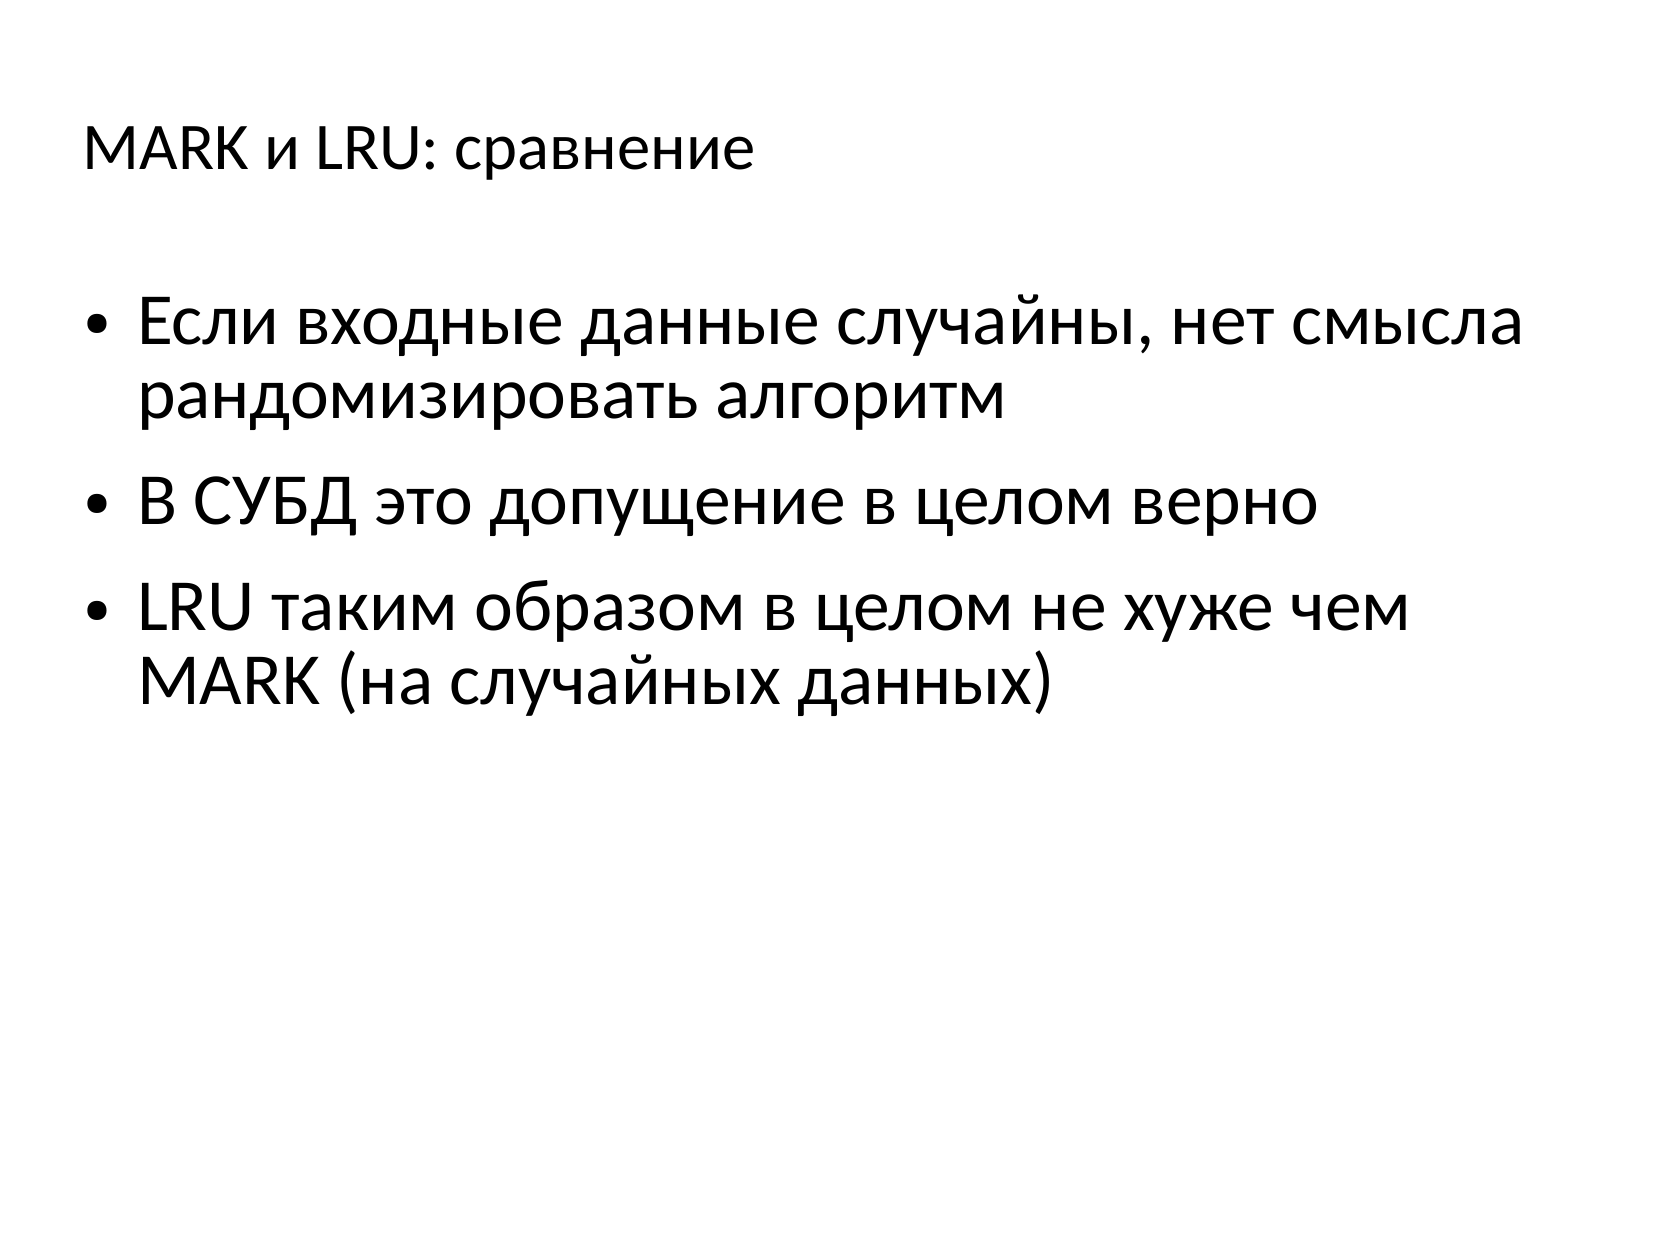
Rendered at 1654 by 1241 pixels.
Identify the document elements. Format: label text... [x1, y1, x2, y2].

title MARK и LRU: сравнение [82, 49, 1571, 257]
list Если входные данные случайны, нет смысла рандомизировать алгоритм В СУБД это допущение в целом верно LRU таким образом в целом не хуже чем MARK (на случайных данных) [66, 289, 1555, 1108]
